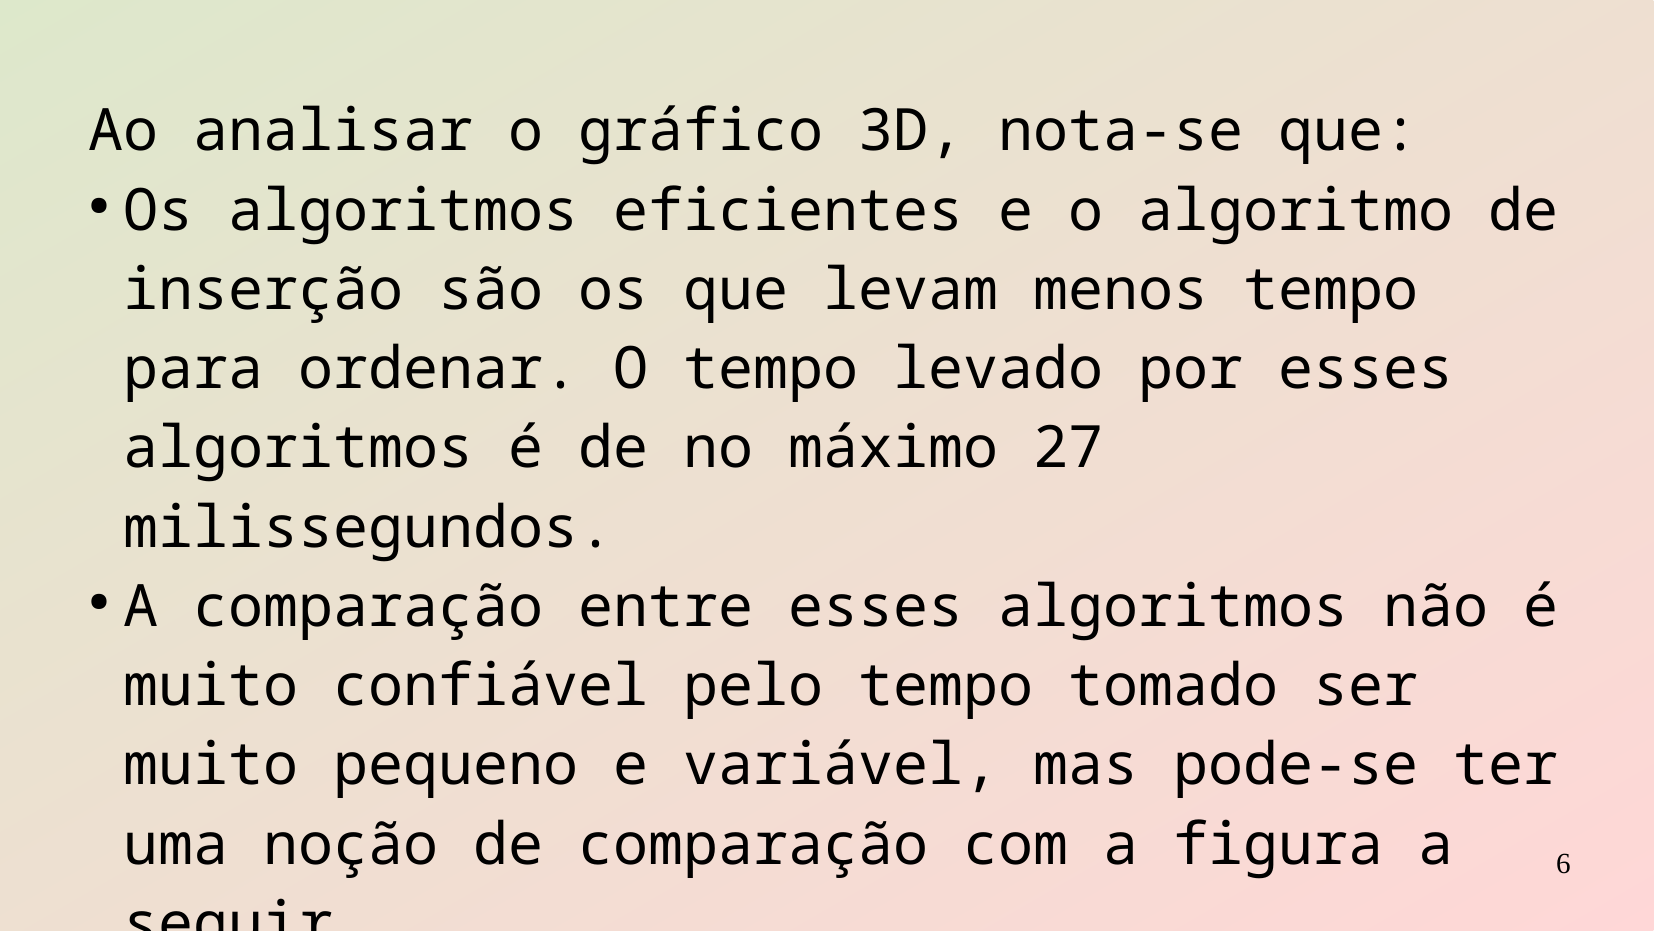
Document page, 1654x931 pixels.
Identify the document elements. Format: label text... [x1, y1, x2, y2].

subtitle Ao analisar o gráfico 3D, nota-se que: Os algoritmos eficientes e o algoritmo de inserção são os que levam menos tempo para ordenar. O tempo levado por esses algoritmos é de no máximo 27 milissegundos. A comparação entre esses algoritmos não é muito confiável pelo tempo tomado ser muito pequeno e variável, mas pode-se ter uma noção de comparação com a figura a seguir. [88, 88, 1577, 834]
